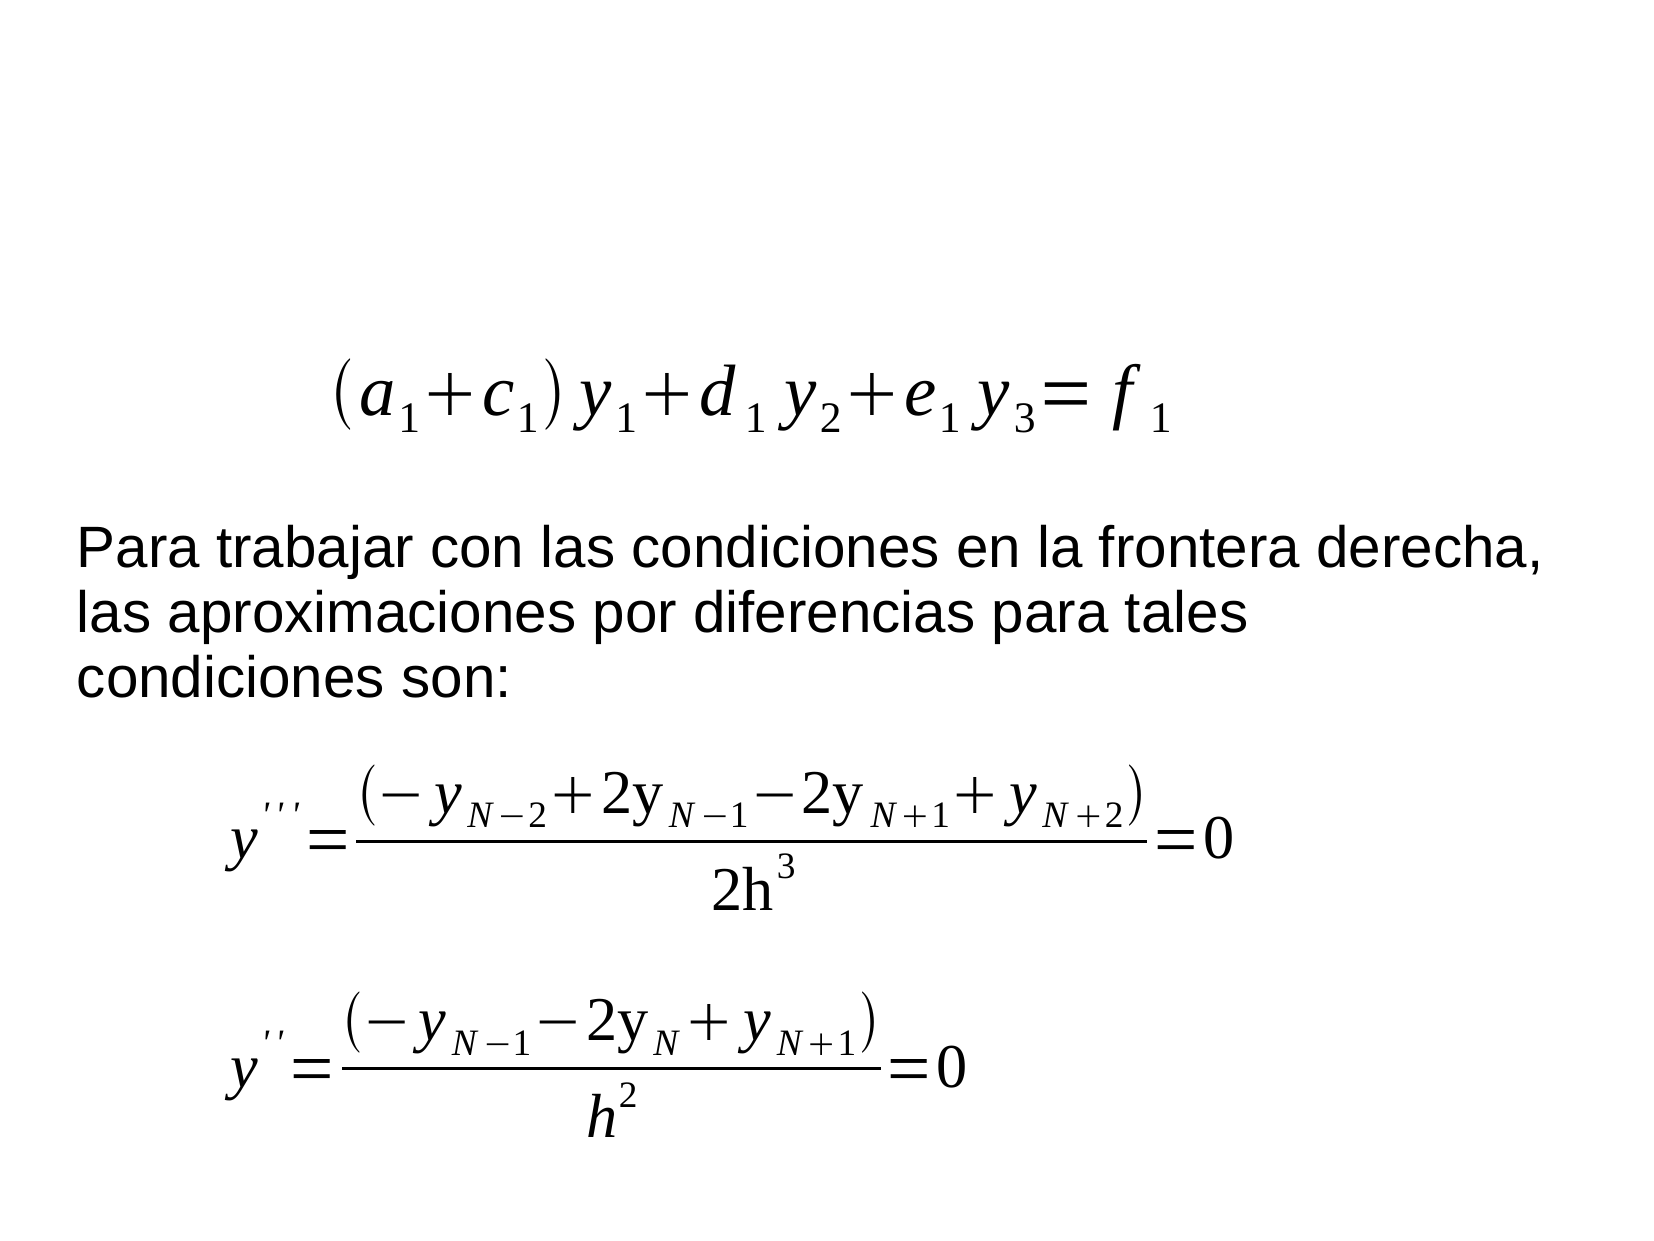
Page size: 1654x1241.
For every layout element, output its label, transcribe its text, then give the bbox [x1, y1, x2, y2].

chart [215, 756, 1241, 1152]
chart [324, 351, 1178, 443]
subtitle Para trabajar con las condiciones en la frontera derecha, las aproximaciones por diferencias para tales condiciones son: [76, 485, 1565, 739]
